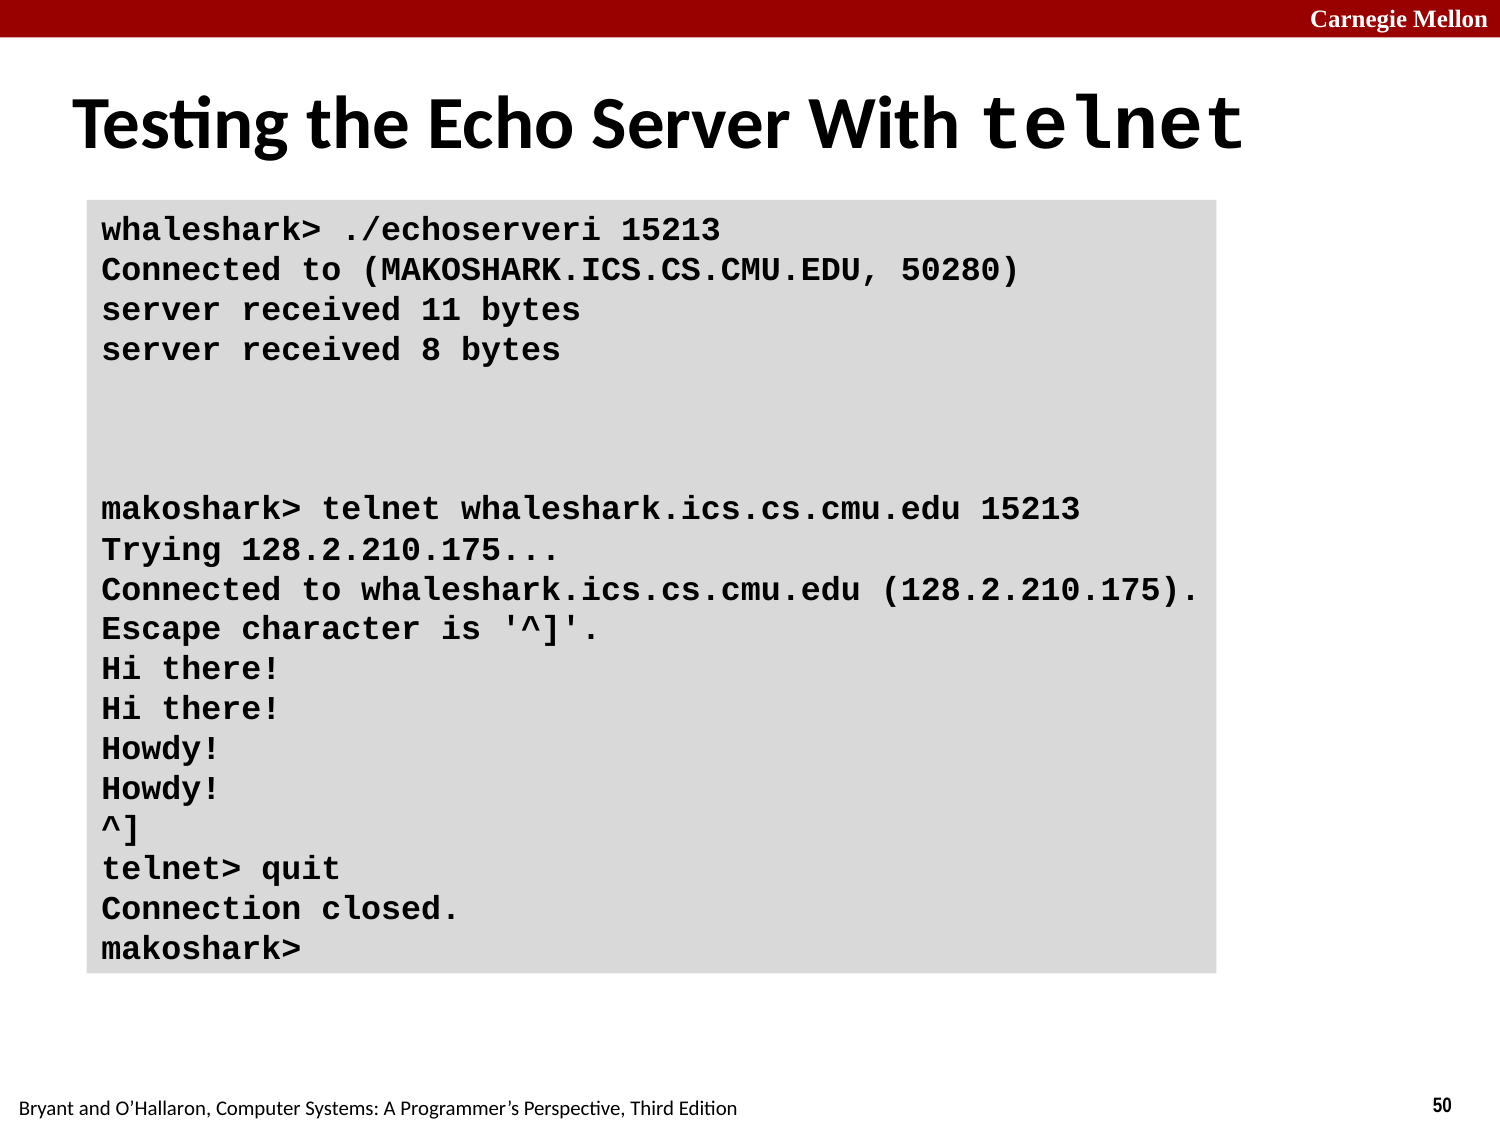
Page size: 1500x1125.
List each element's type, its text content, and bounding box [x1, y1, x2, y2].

title Testing the Echo Server With telnet [57, 71, 1466, 166]
text_box whaleshark> ./echoserveri 15213 Connected to (MAKOSHARK.ICS.CS.CMU.EDU, 50280) server received 11 bytes server received 8 bytes makoshark> telnet whaleshark.ics.cs.cmu.edu 15213 Trying 128.2.210.175... Connected to whaleshark.ics.cs.cmu.edu (128.2.210.175). Escape character is '^]'. Hi there! Hi there! Howdy! Howdy! ^] telnet> quit Connection closed. makoshark> [86, 199, 1217, 974]
